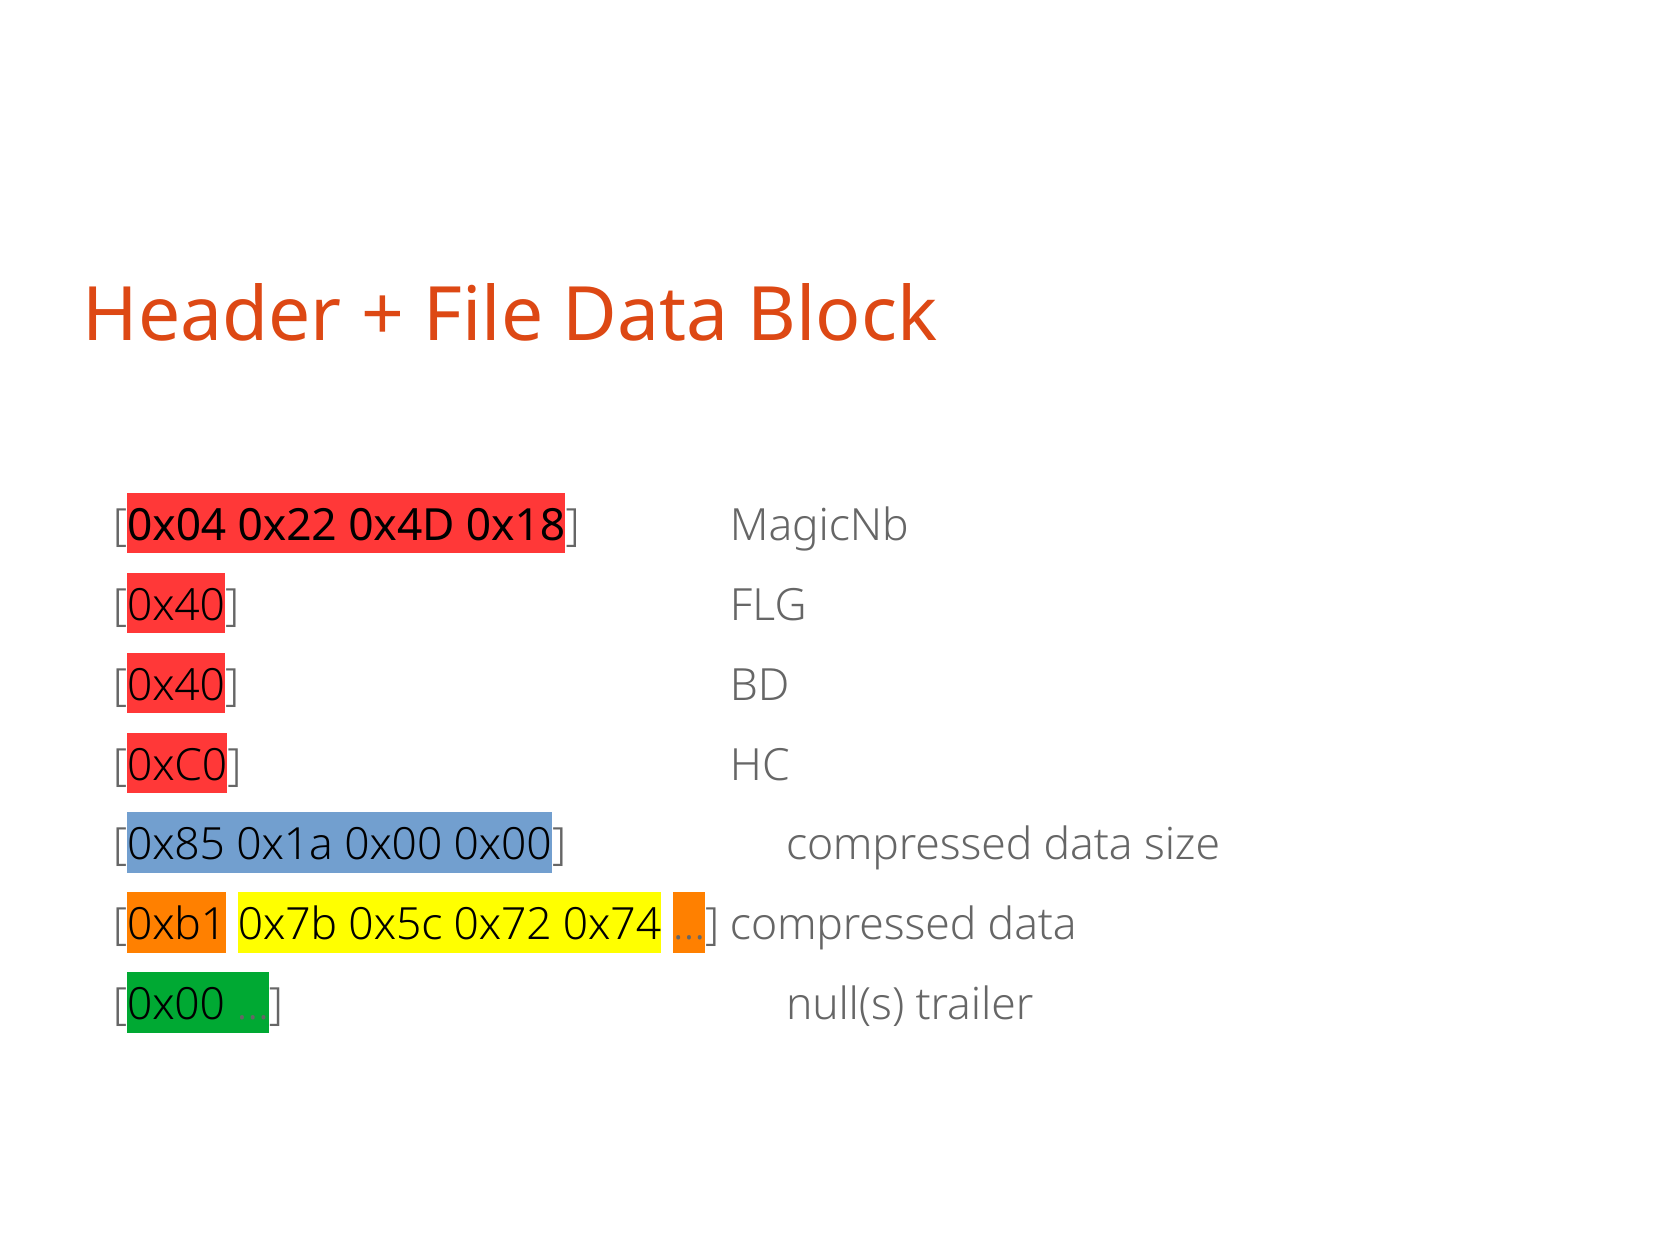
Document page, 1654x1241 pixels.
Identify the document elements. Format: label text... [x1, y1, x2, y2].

list [0x04 0x22 0x4D 0x18] MagicNb [0x40] FLG [0x40] BD [0xC0] HC [0x85 0x1a 0x00 0x00] compressed data size [0xb1 0x7b 0x5c 0x72 0x74 ...] compressed data [0x00 ...] null(s) trailer [59, 413, 1548, 1034]
title Header + File Data Block [82, 248, 1571, 375]
